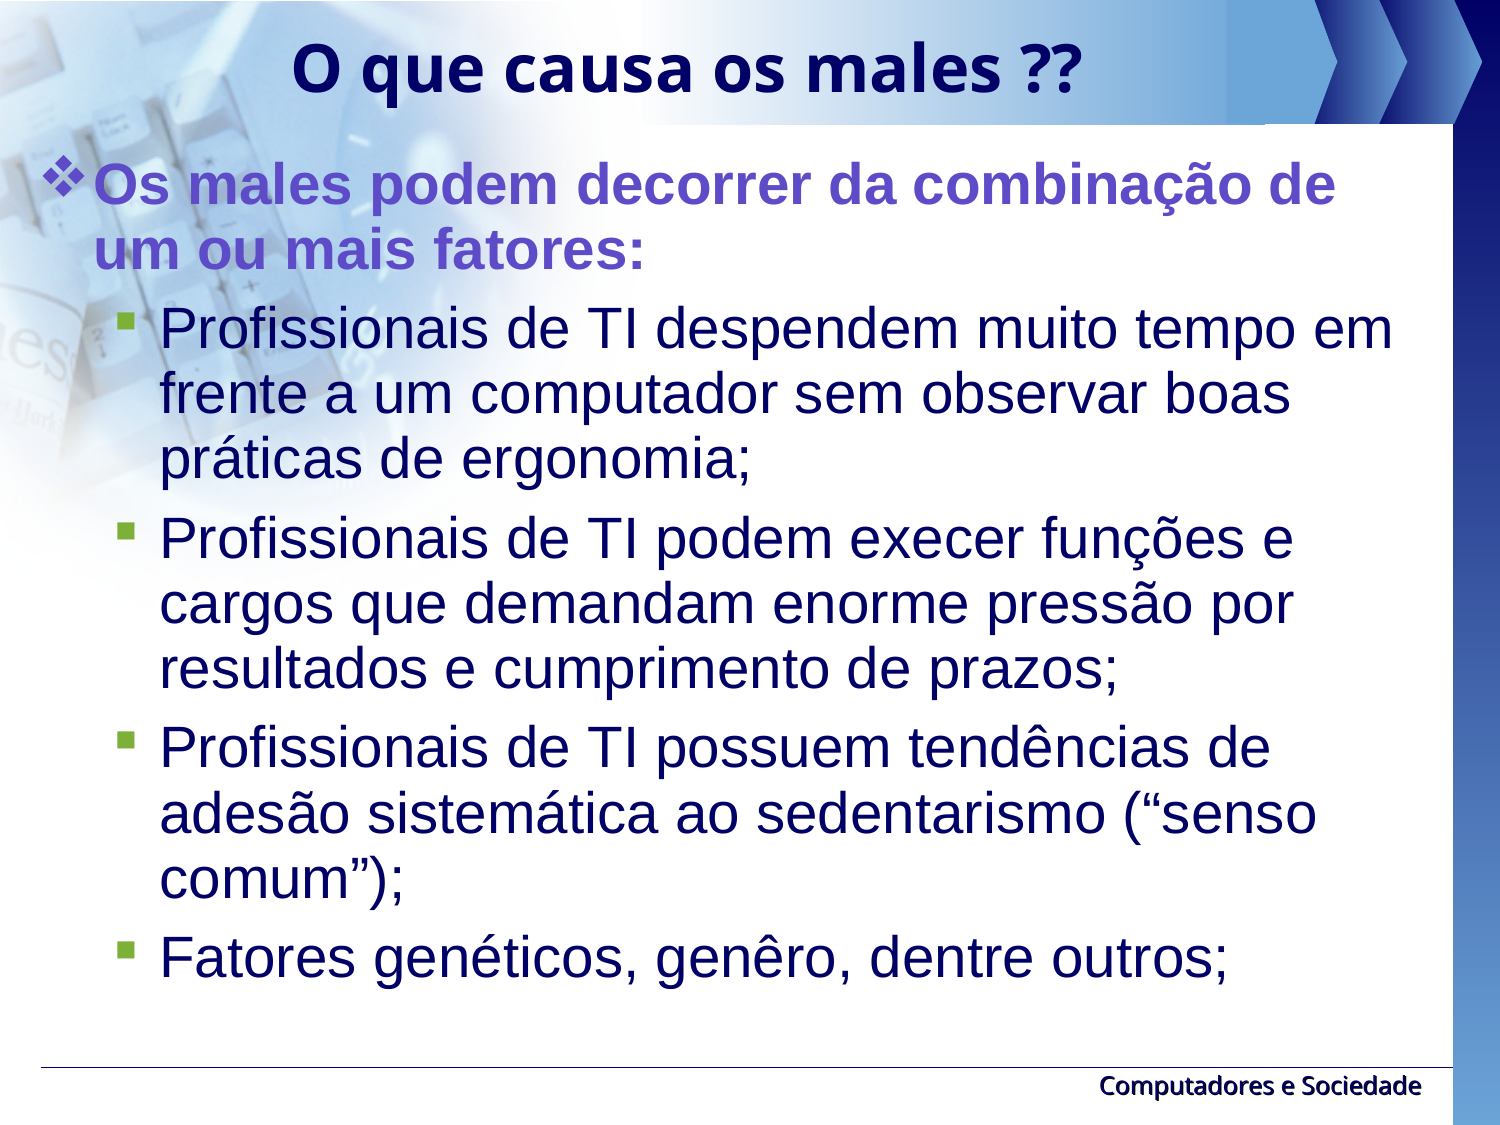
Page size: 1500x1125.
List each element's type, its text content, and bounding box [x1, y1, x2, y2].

list Os males podem decorrer da combinação de um ou mais fatores: Profissionais de TI despendem muito tempo em frente a um computador sem observar boas práticas de ergonomia; Profissionais de TI podem execer funções e cargos que demandam enorme pressão por resultados e cumprimento de prazos; Profissionais de TI possuem tendências de adesão sistemática ao sedentarismo (“senso comum”); Fatores genéticos, genêro, dentre outros; [37, 151, 1426, 1036]
title O que causa os males ?? [74, 0, 1300, 151]
